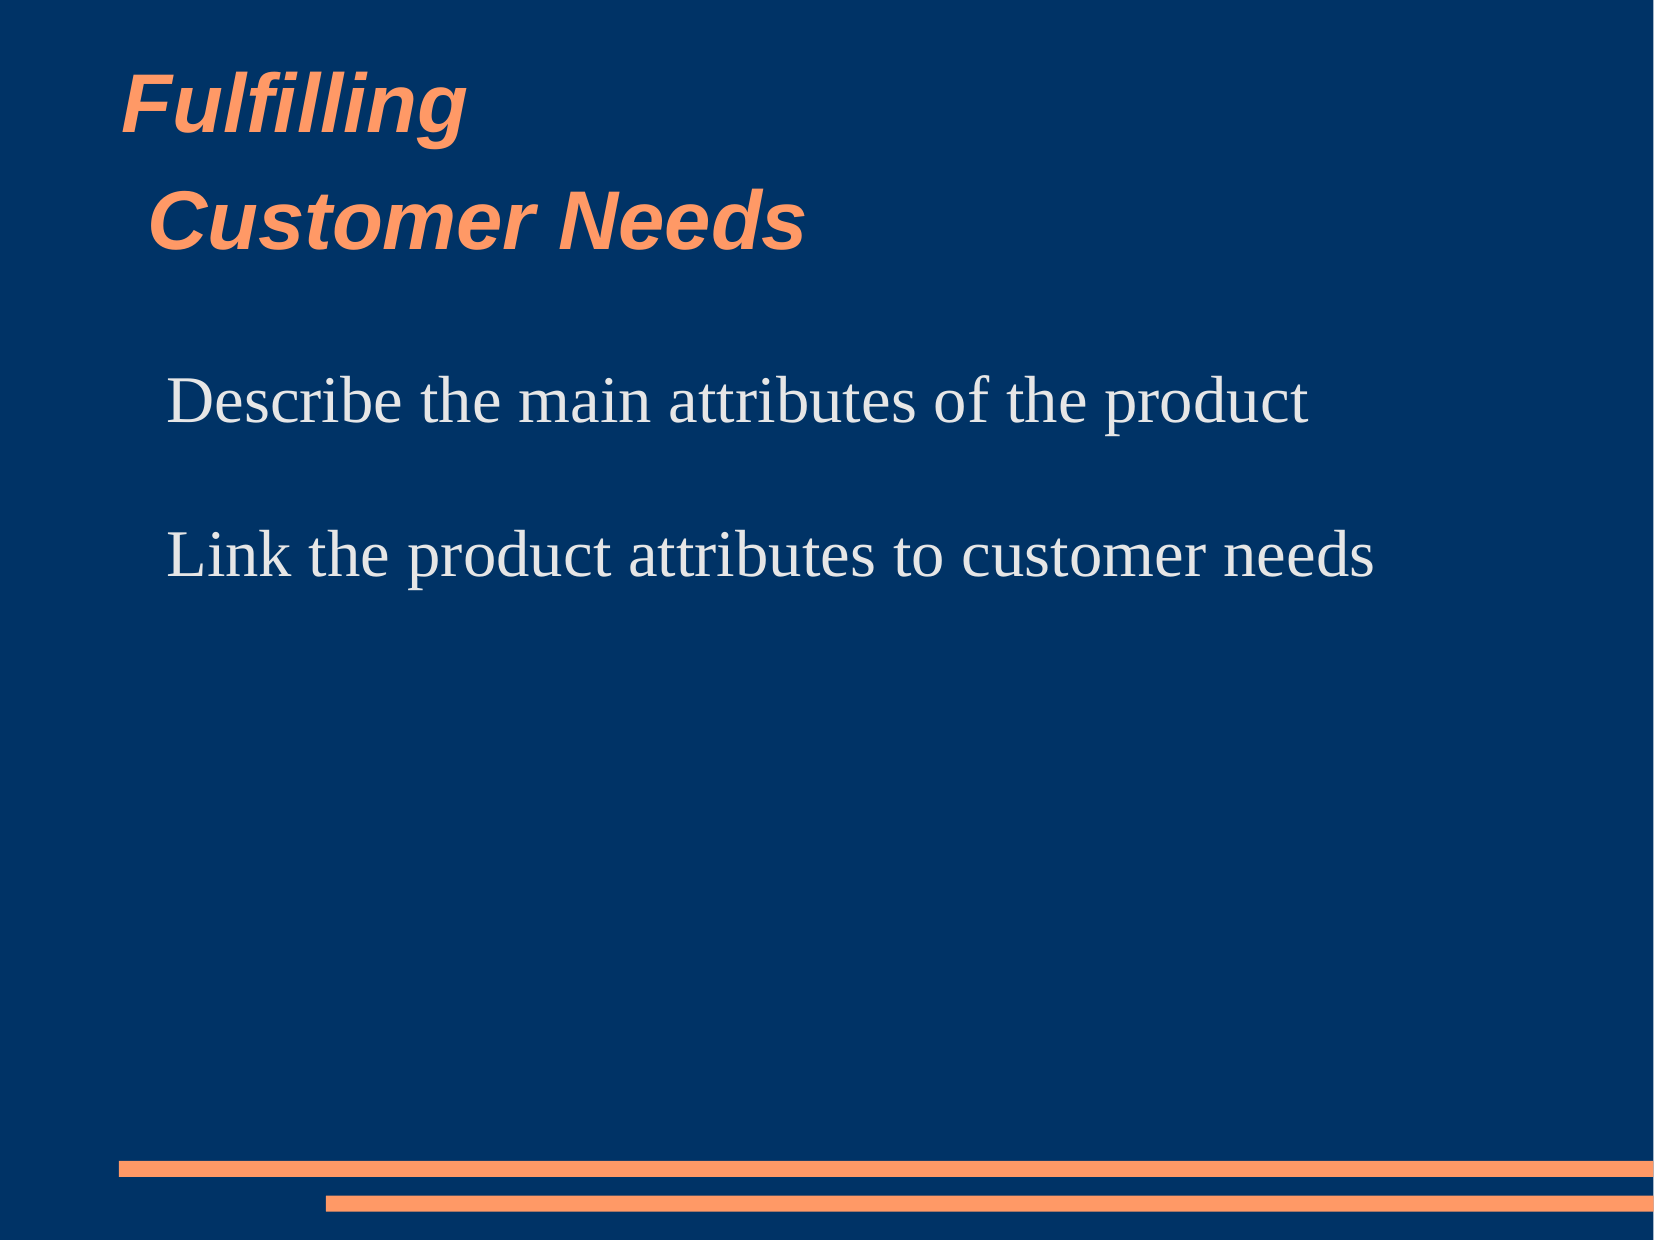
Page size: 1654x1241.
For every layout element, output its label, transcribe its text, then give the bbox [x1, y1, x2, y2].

title Fulfilling Customer Needs [121, 0, 1534, 314]
list Describe the main attributes of the product Link the product attributes to customer needs [152, 344, 1534, 1127]
